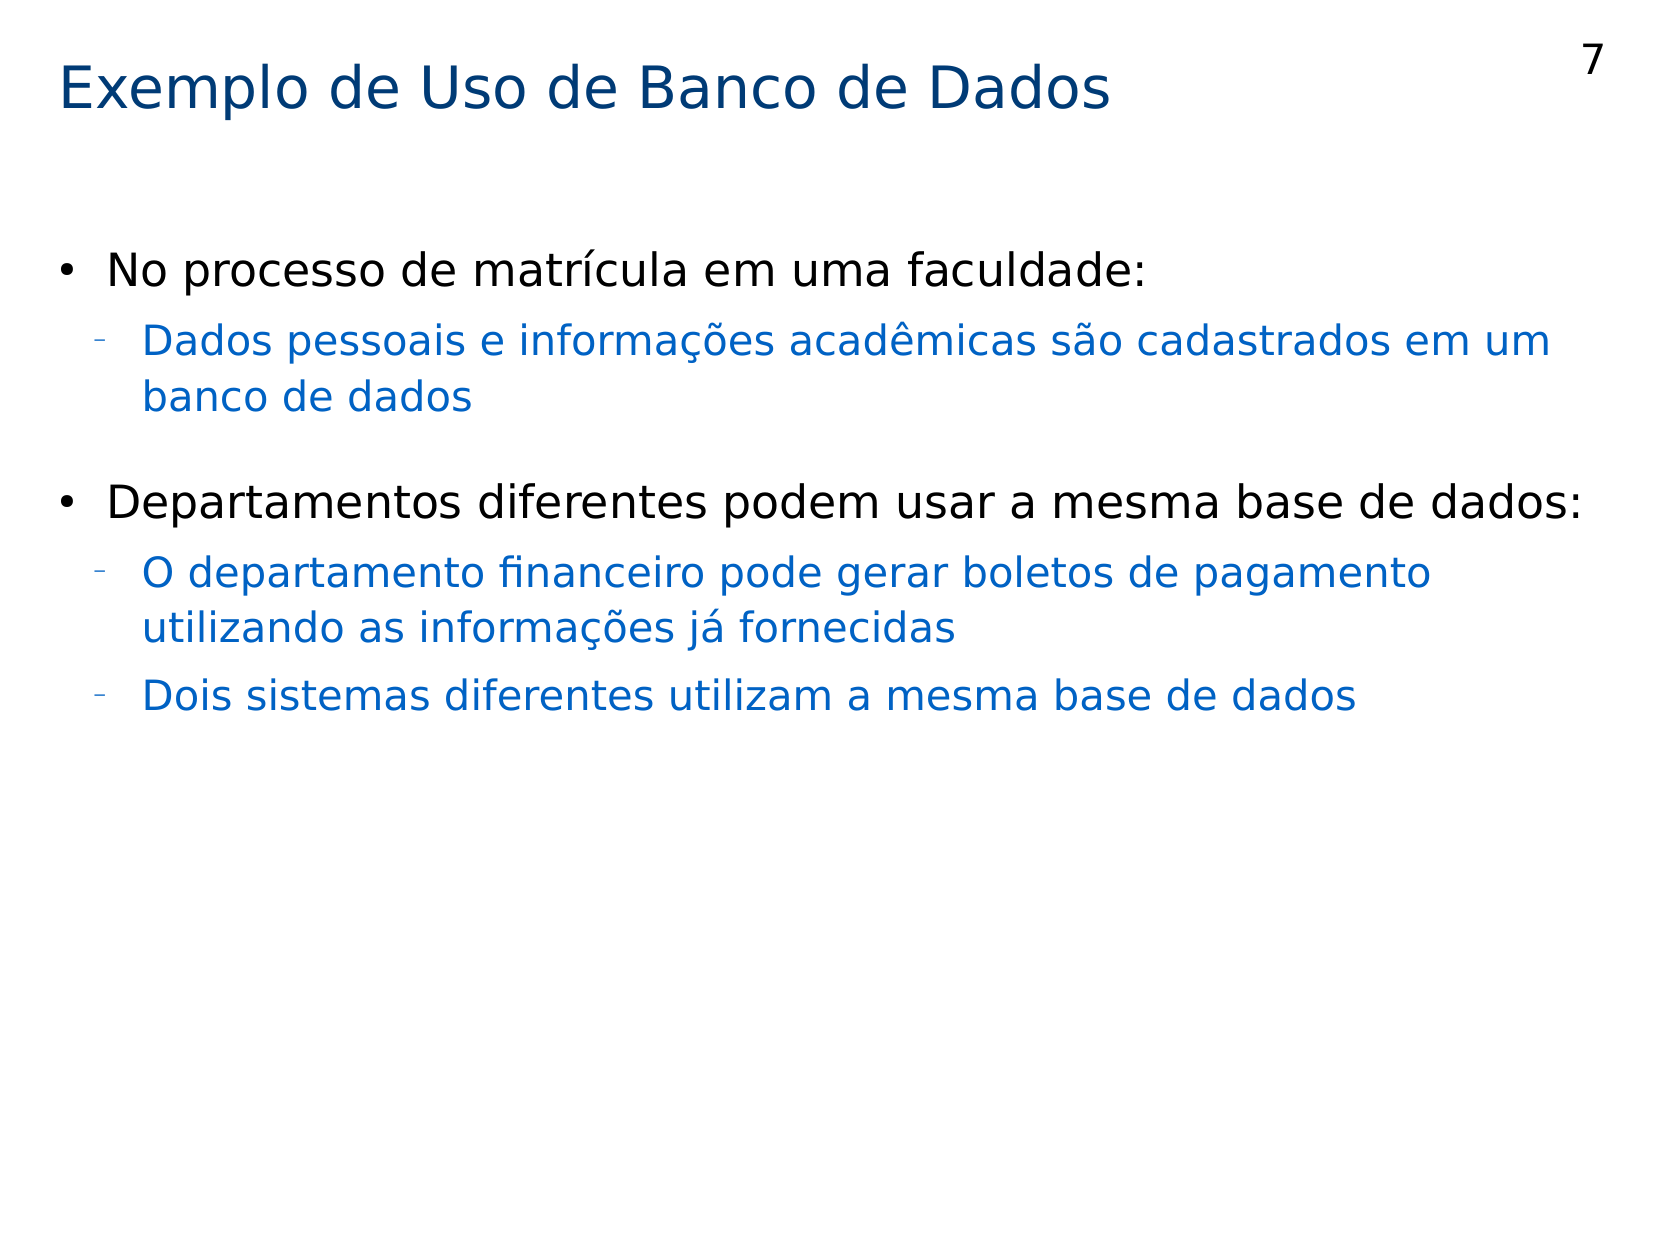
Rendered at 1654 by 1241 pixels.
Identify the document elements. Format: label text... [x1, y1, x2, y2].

list No processo de matrícula em uma faculdade: Dados pessoais e informações acadêmicas são cadastrados em um banco de dados Departamentos diferentes podem usar a mesma base de dados: O departamento financeiro pode gerar boletos de pagamento utilizando as informações já fornecidas Dois sistemas diferentes utilizam a mesma base de dados [59, 236, 1595, 1211]
title Exemplo de Uso de Banco de Dados [59, 29, 1506, 148]
